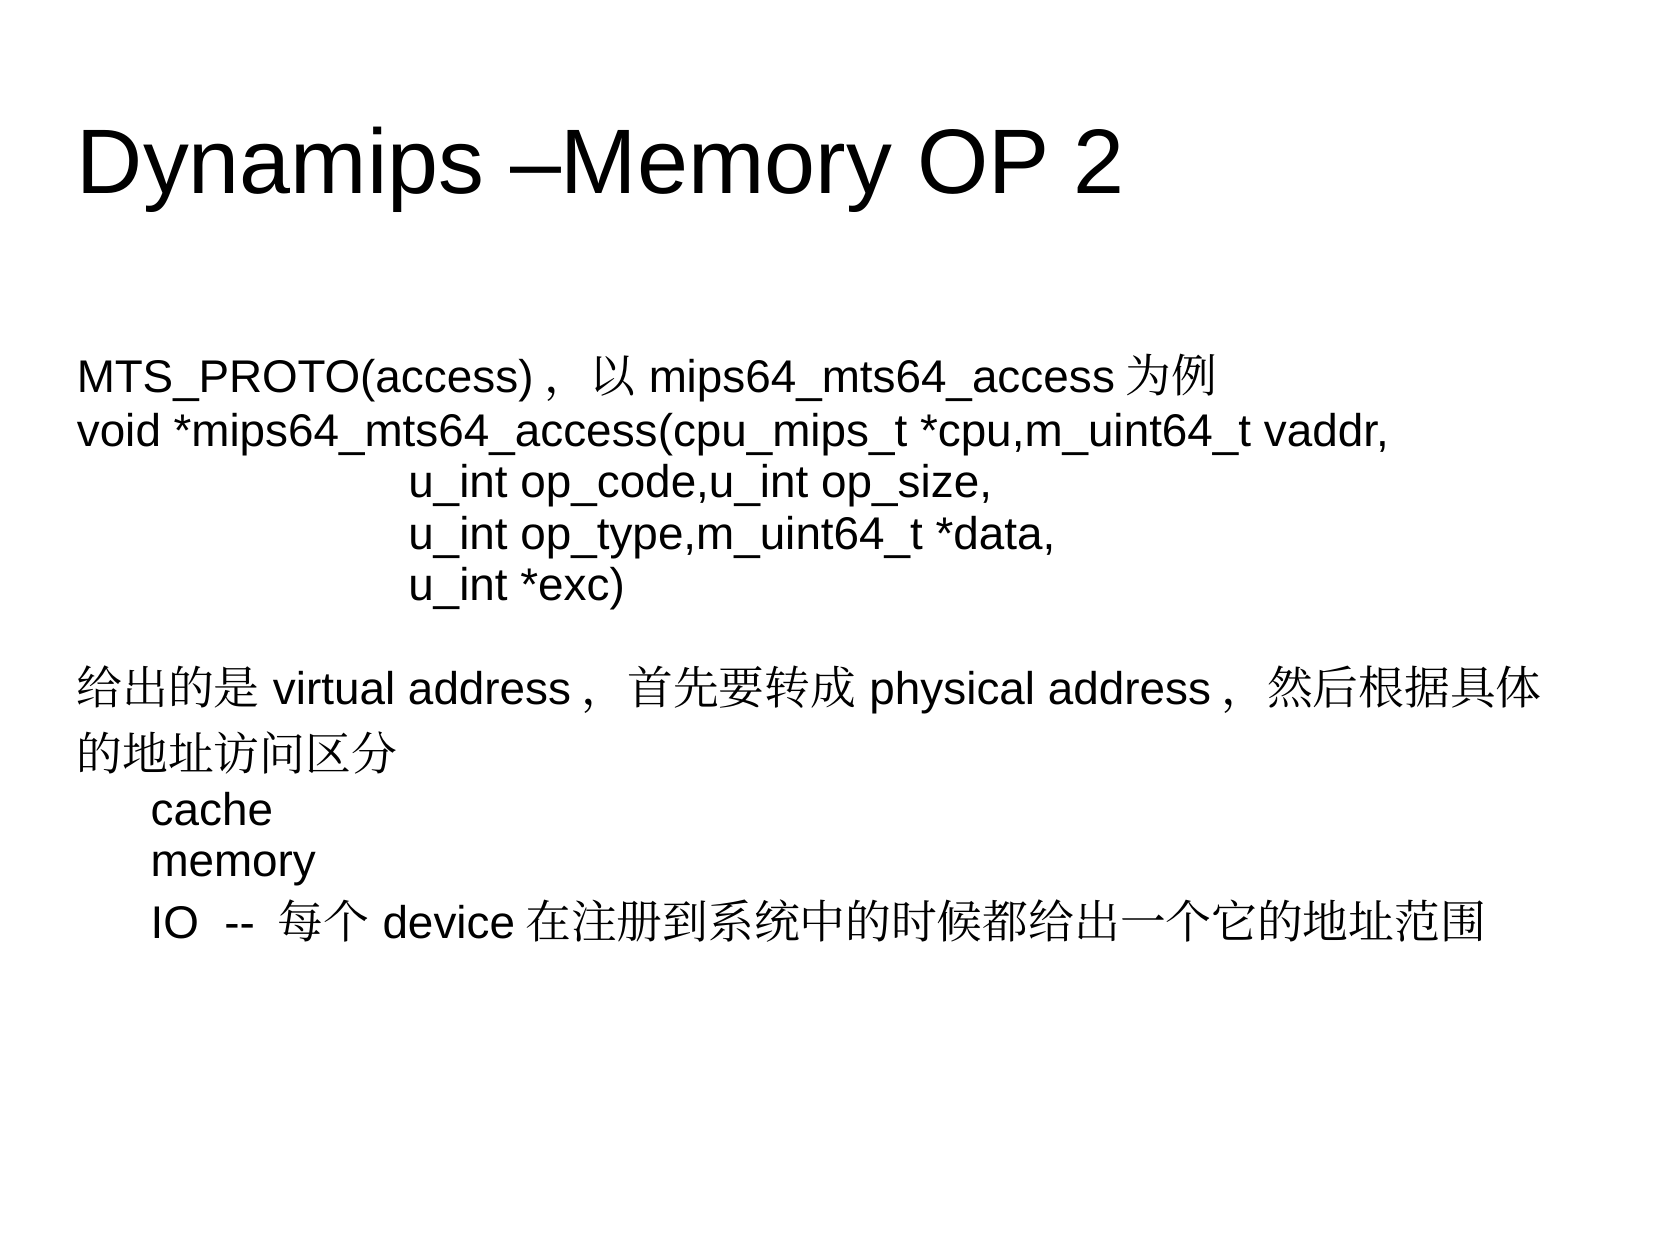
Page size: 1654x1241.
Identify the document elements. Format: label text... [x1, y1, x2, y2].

title Dynamips –Memory OP 2 [76, 58, 1565, 266]
subtitle MTS_PROTO(access)，以mips64_mts64_access为例 void *mips64_mts64_access(cpu_mips_t *cpu,m_uint64_t vaddr, u_int op_code,u_int op_size, u_int op_type,m_uint64_t *data, u_int *exc) 给出的是virtual address，首先要转成physical address，然后根据具体的地址访问区分 cache memory IO -- 每个device在注册到系统中的时候都给出一个它的地址范围 [76, 295, 1565, 1099]
